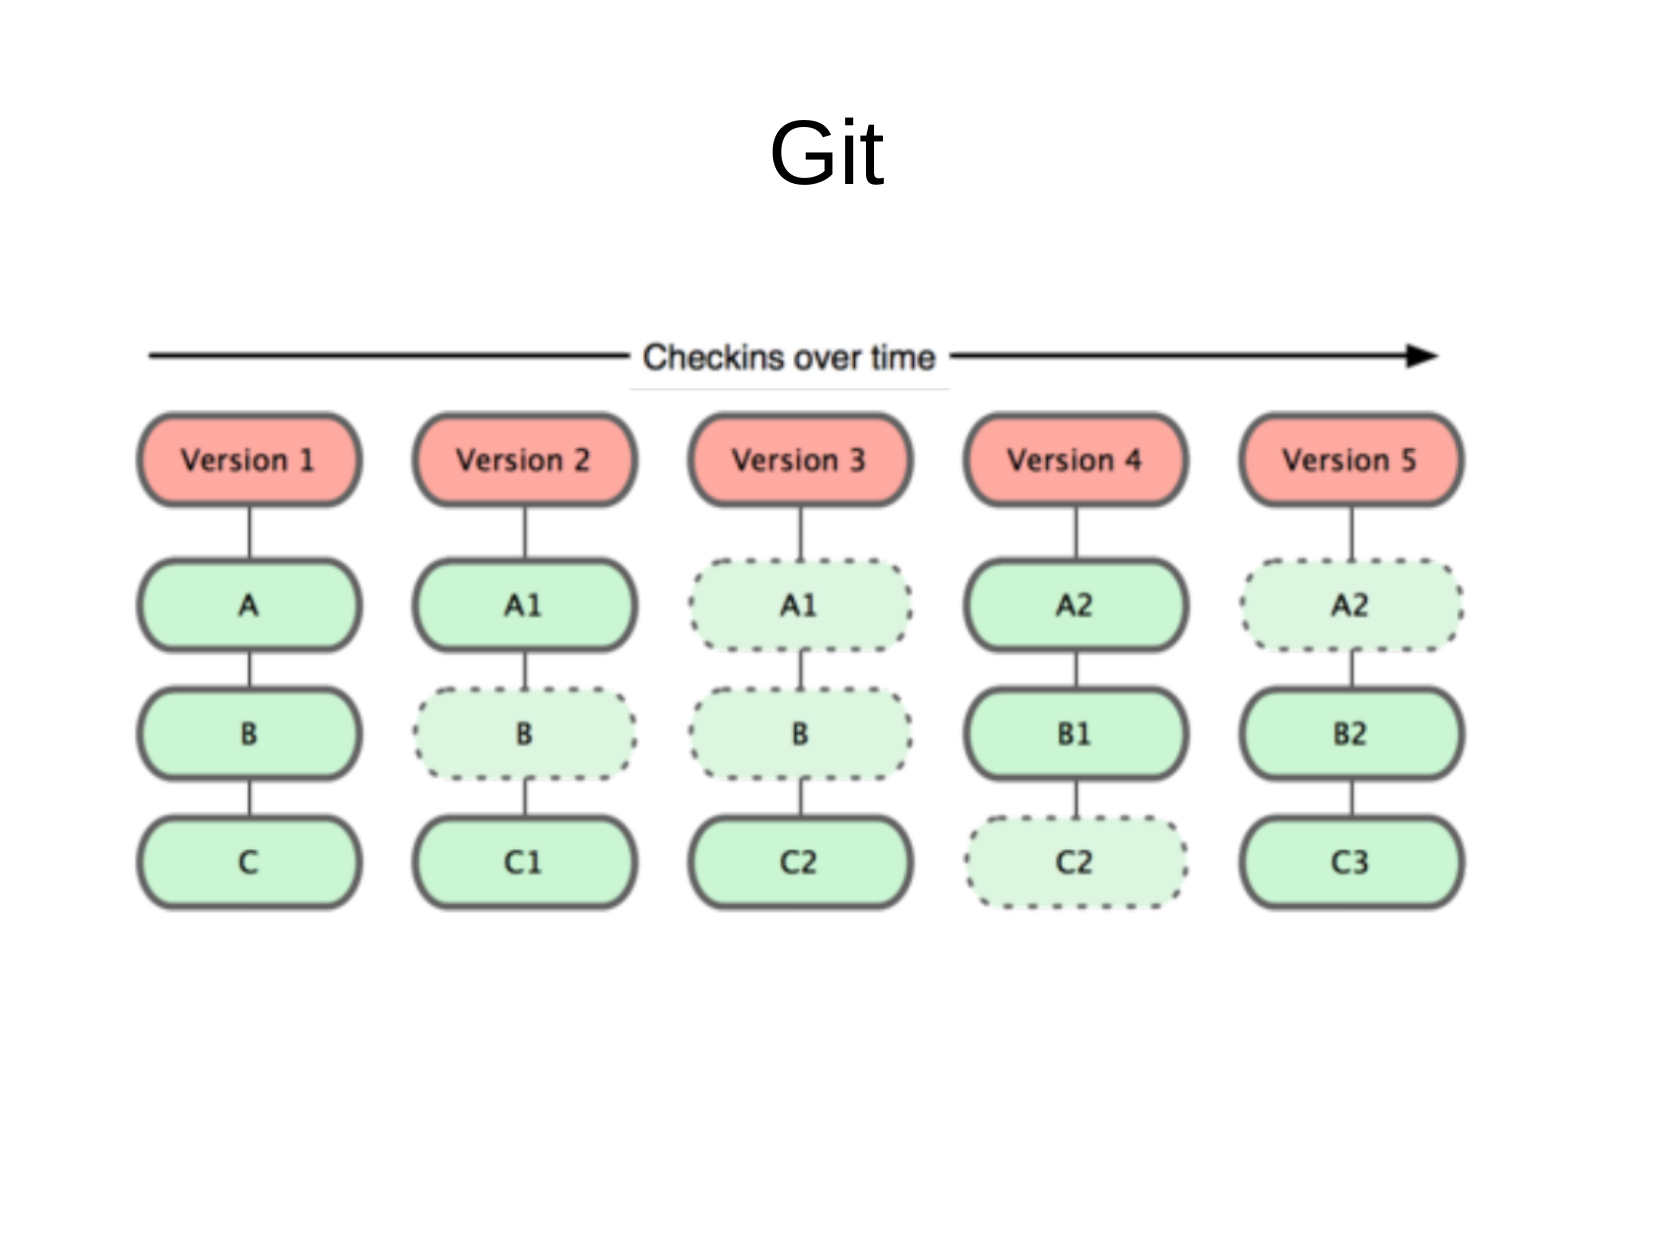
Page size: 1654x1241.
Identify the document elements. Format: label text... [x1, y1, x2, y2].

title Git [82, 49, 1571, 257]
picture [82, 328, 1538, 972]
